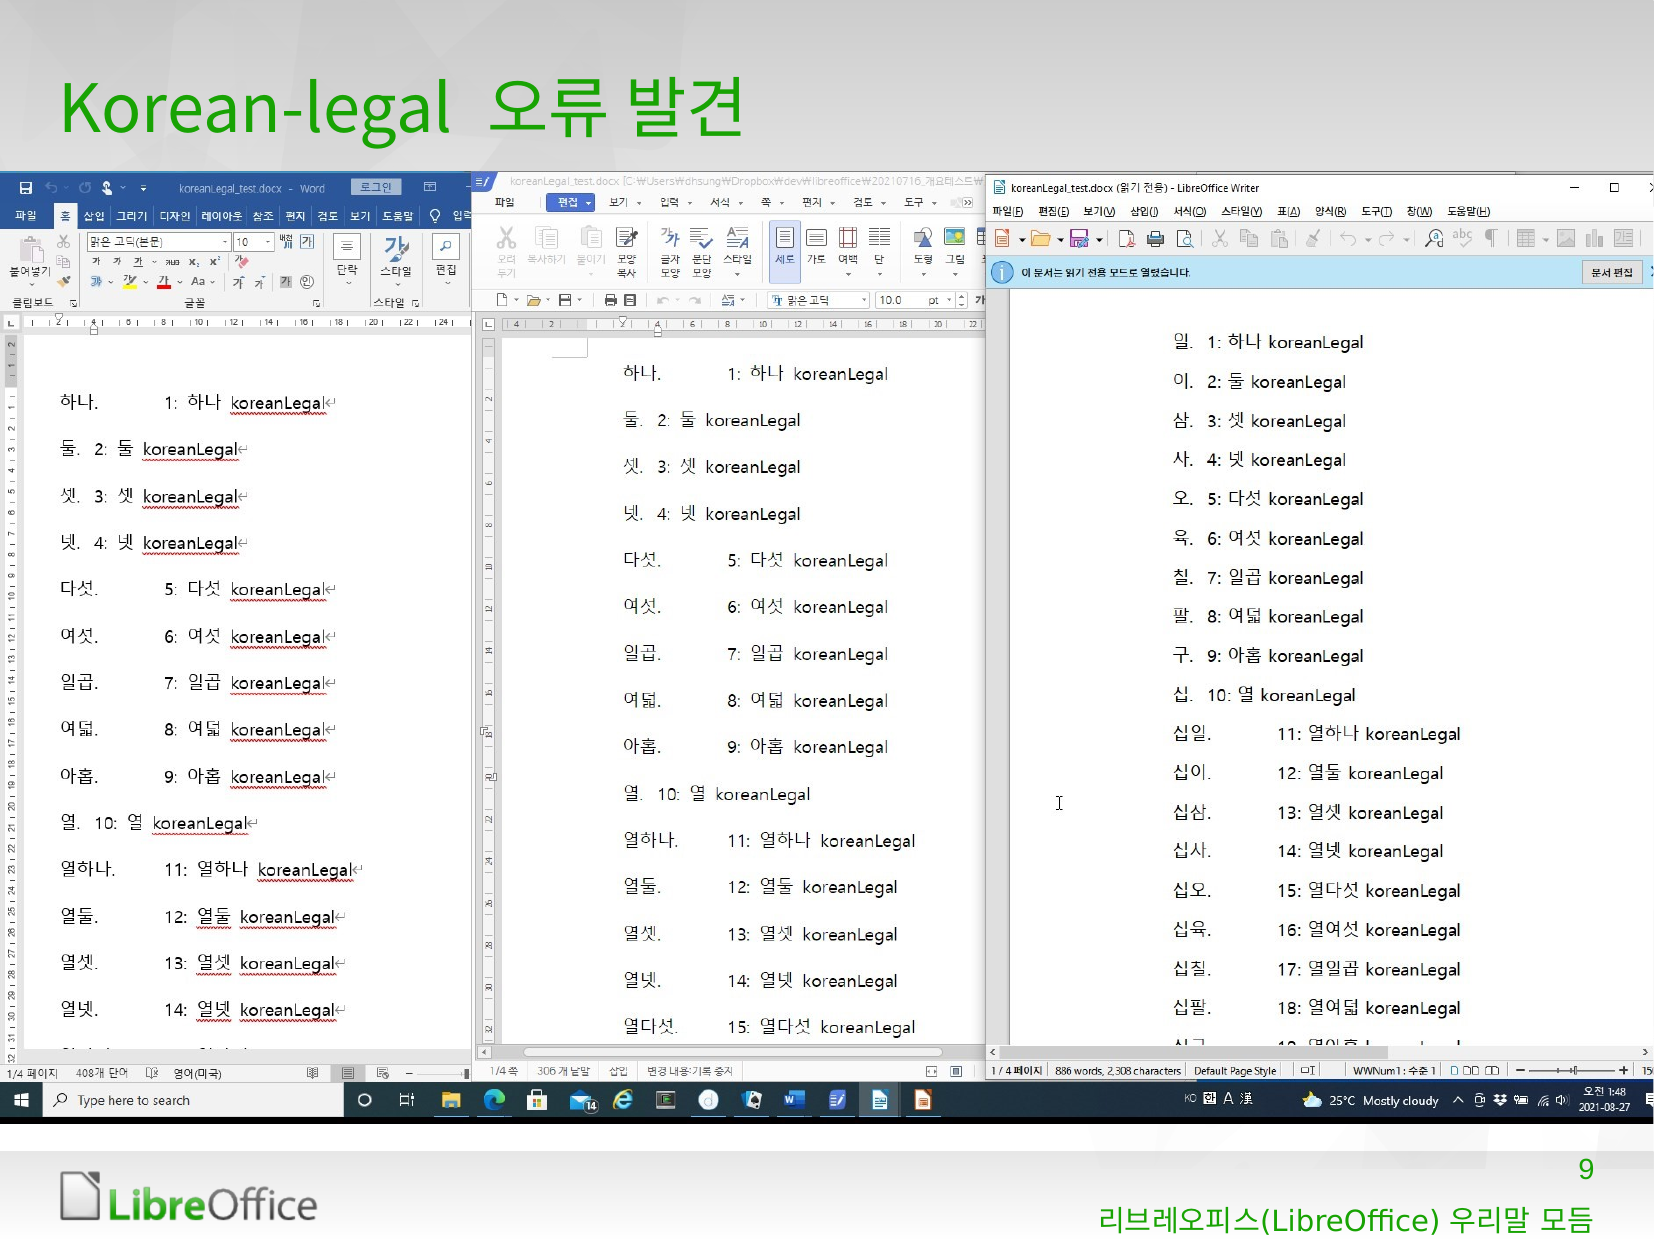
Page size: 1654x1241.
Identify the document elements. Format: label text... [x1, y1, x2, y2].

picture [41, 1152, 337, 1240]
title Korean-legal 오류 발견 [59, 29, 1595, 171]
picture [0, 0, 1654, 1169]
picture [1582, 1161, 1590, 1169]
